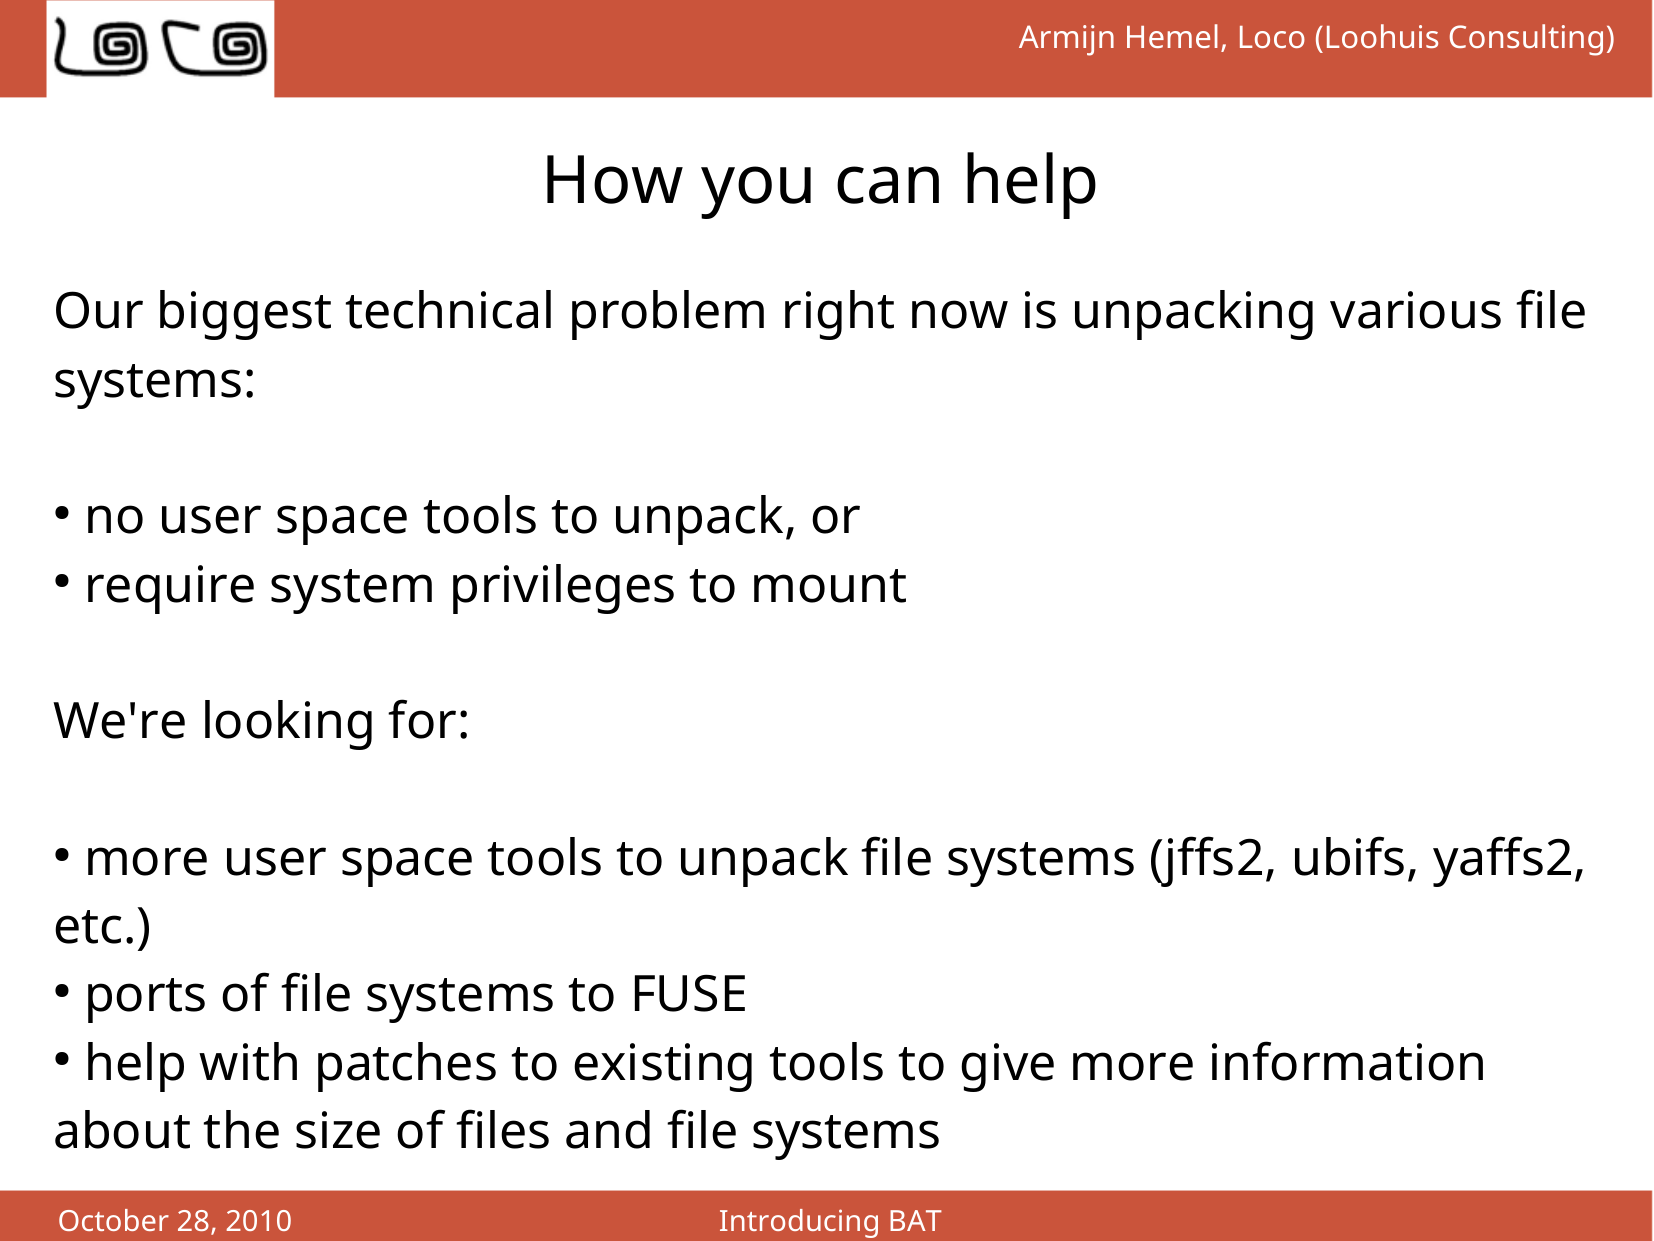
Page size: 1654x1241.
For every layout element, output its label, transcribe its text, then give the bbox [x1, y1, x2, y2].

subtitle Our biggest technical problem right now is unpacking various file systems: no user space tools to unpack, or require system privileges to mount We're looking for: more user space tools to unpack file systems (jffs2, ubifs, yaffs2, etc.) ports of file systems to FUSE help with patches to existing tools to give more information about the size of files and file systems [53, 265, 1595, 1173]
title How you can help [47, 125, 1595, 229]
picture [0, 0, 1654, 1241]
